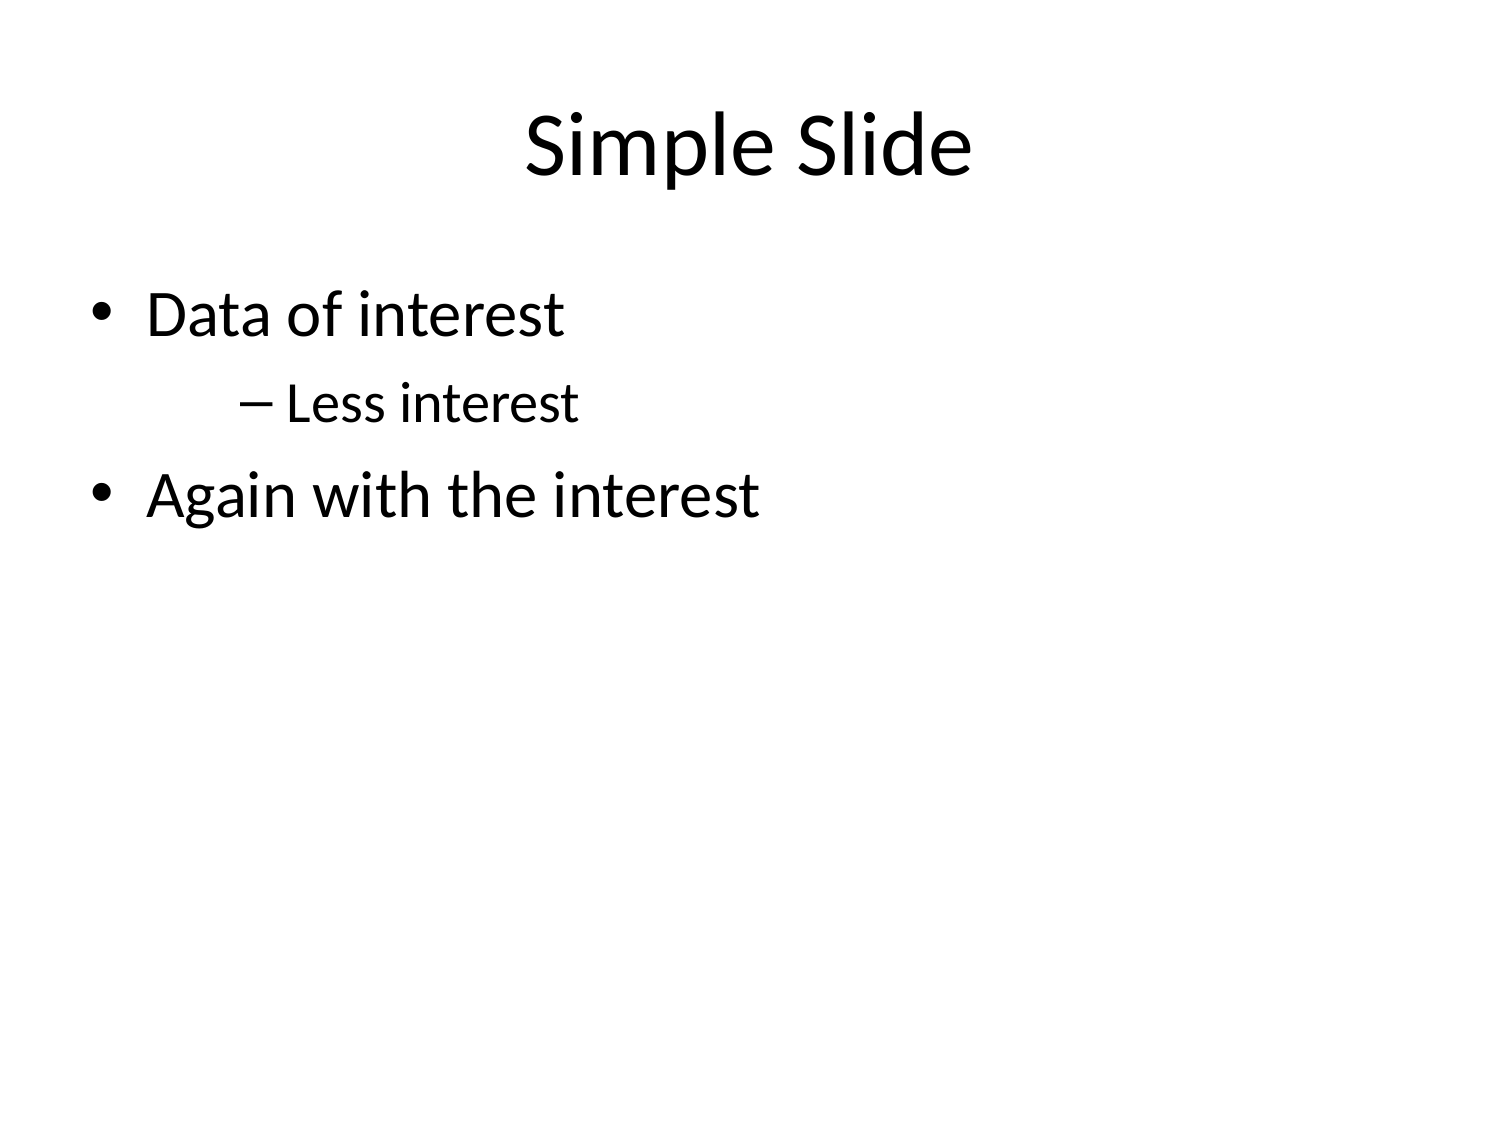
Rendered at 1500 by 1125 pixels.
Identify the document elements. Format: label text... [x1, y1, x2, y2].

title Simple Slide [75, 45, 1426, 233]
list Data of interest Less interest Again with the interest [75, 262, 1426, 1005]
